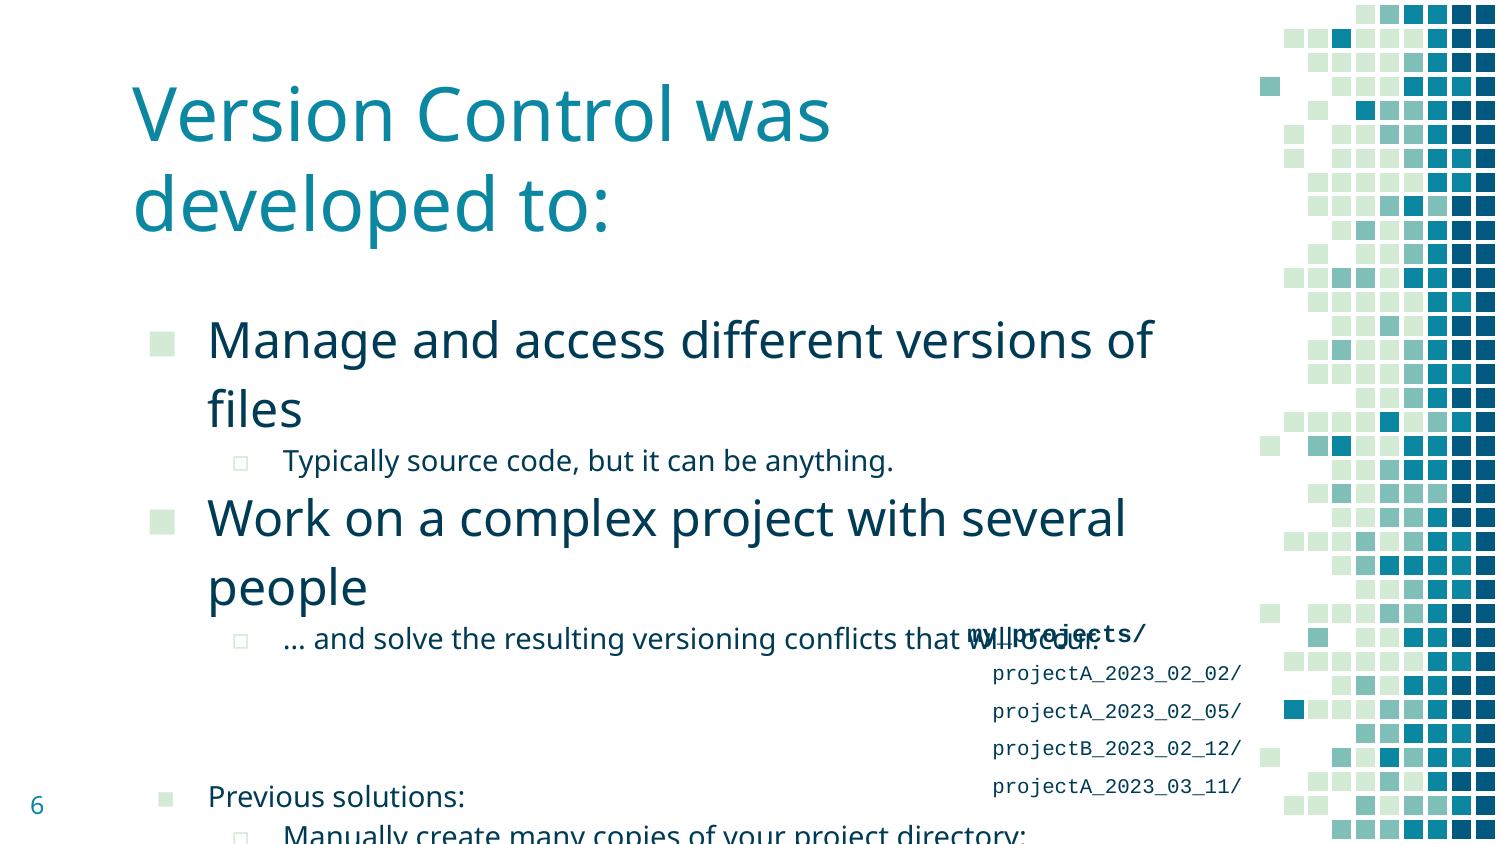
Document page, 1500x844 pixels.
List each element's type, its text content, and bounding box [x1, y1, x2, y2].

slide_number <number> [15, 774, 105, 839]
title Version Control was developed to: [117, 121, 1227, 262]
list Manage and access different versions of files Typically source code, but it can be anything. Work on a complex project with several people … and solve the resulting versioning conflicts that will occur. Previous solutions: Manually create many copies of your project directory: Copy or send files back and forth, e.g., via email, and compare them manually or via diff/patch tools. [117, 284, 1227, 774]
list my_projects/ projectA_2023_02_02/ projectA_2023_02_05/ projectB_2023_02_12/ projectA_2023_03_11/ [952, 602, 1319, 767]
